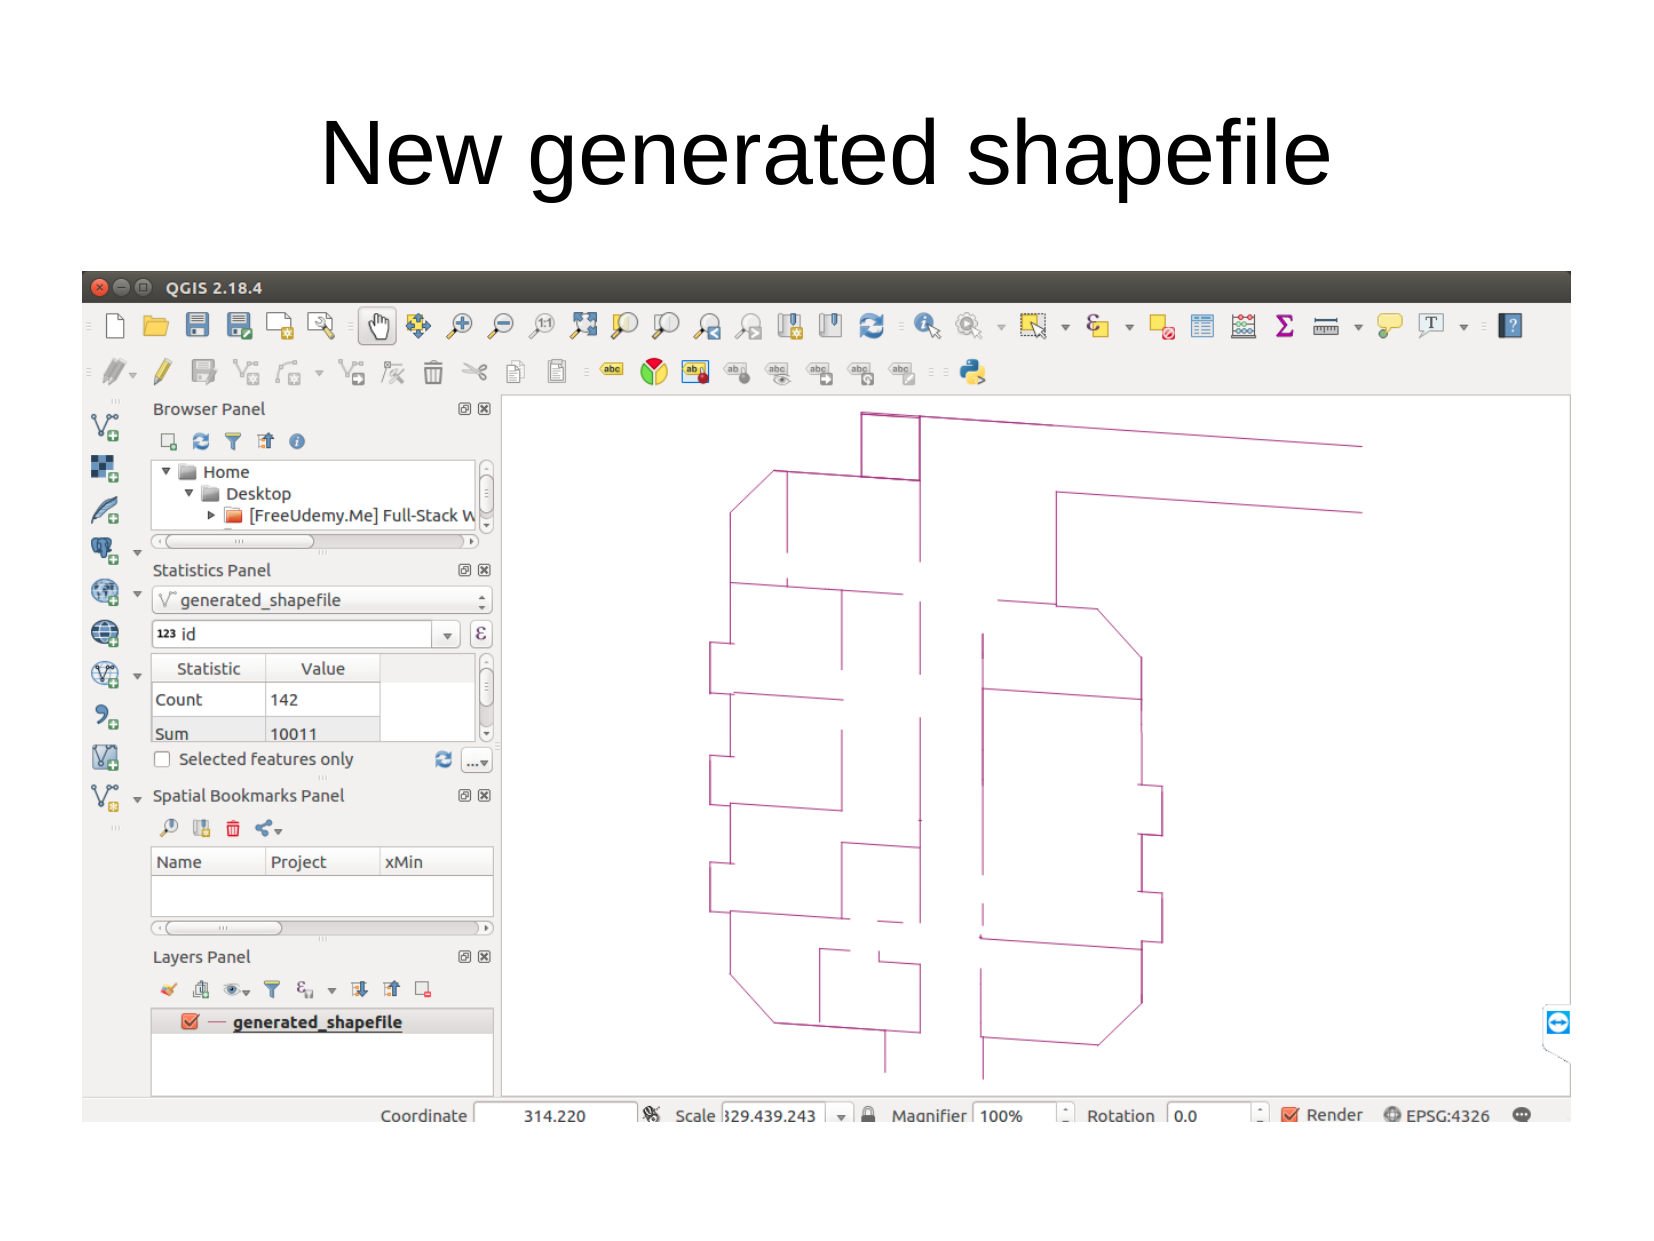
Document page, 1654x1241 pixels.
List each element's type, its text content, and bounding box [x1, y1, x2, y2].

picture [82, 271, 1571, 1123]
title New generated shapefile [82, 49, 1571, 257]
